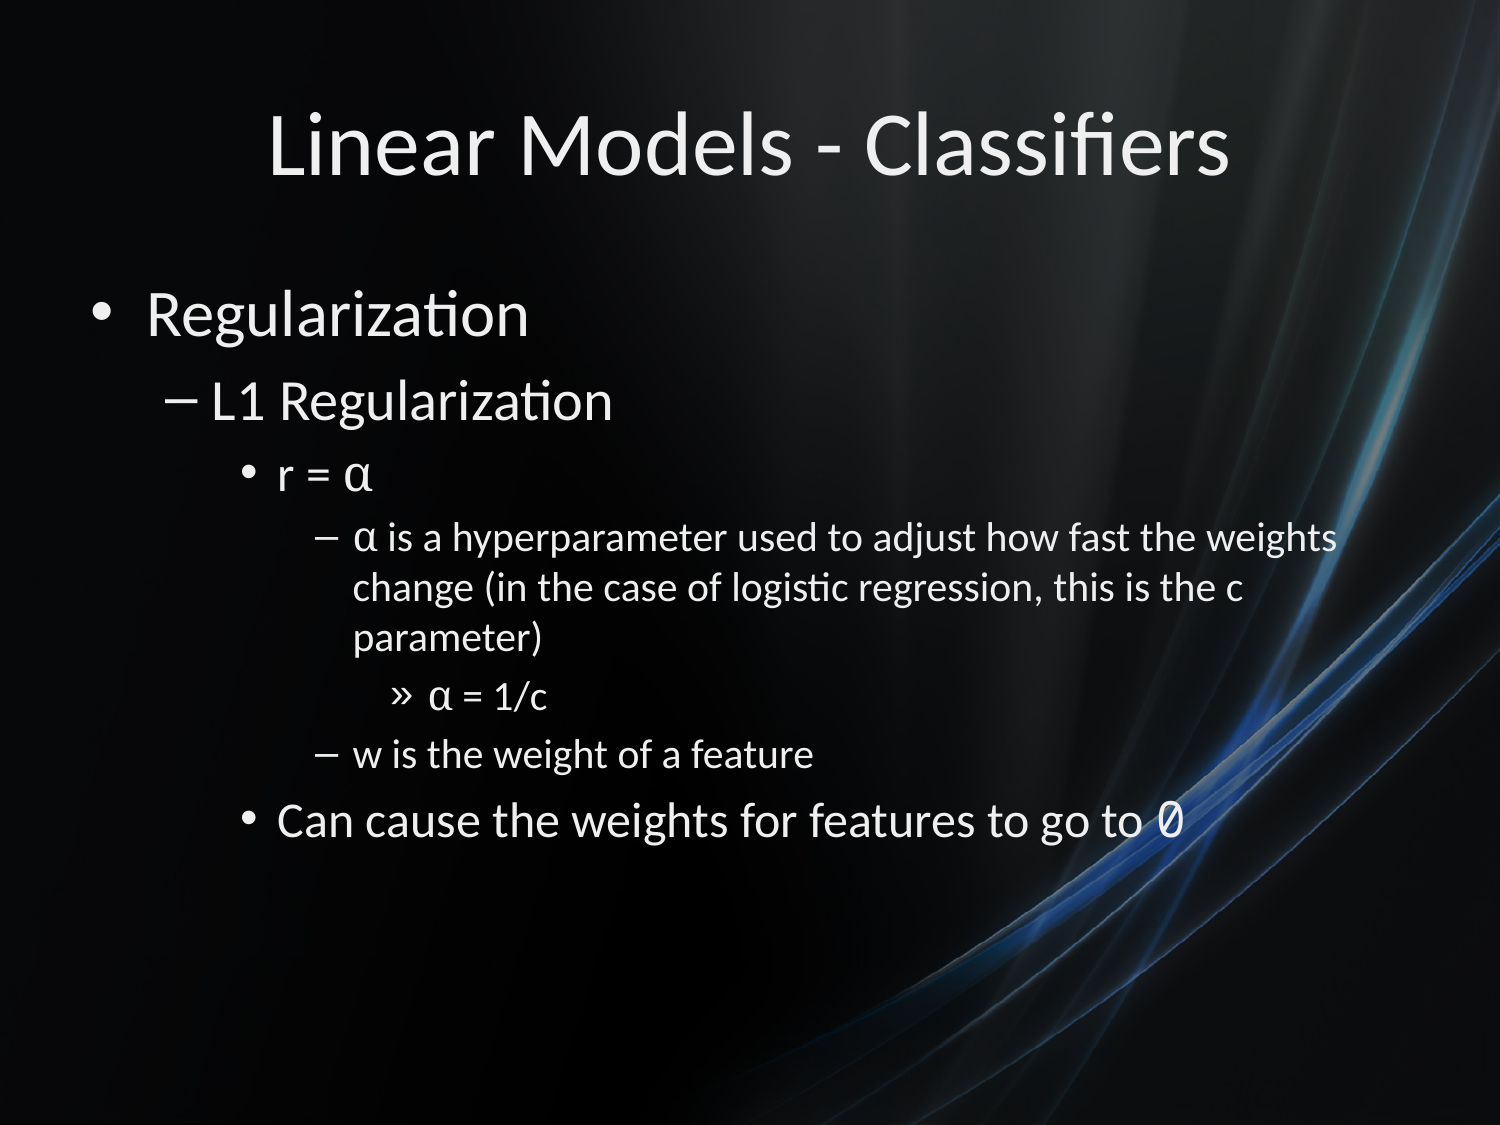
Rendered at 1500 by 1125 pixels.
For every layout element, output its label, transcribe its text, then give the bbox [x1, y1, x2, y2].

picture [0, 0, 1500, 1125]
title Linear Models - Classifiers [75, 45, 1425, 233]
list Regularization L1 Regularization r = α α is a hyperparameter used to adjust how fast the weights change (in the case of logistic regression, this is the c parameter) α = 1/c w is the weight of a feature Can cause the weights for features to go to 0 [75, 262, 1425, 1005]
